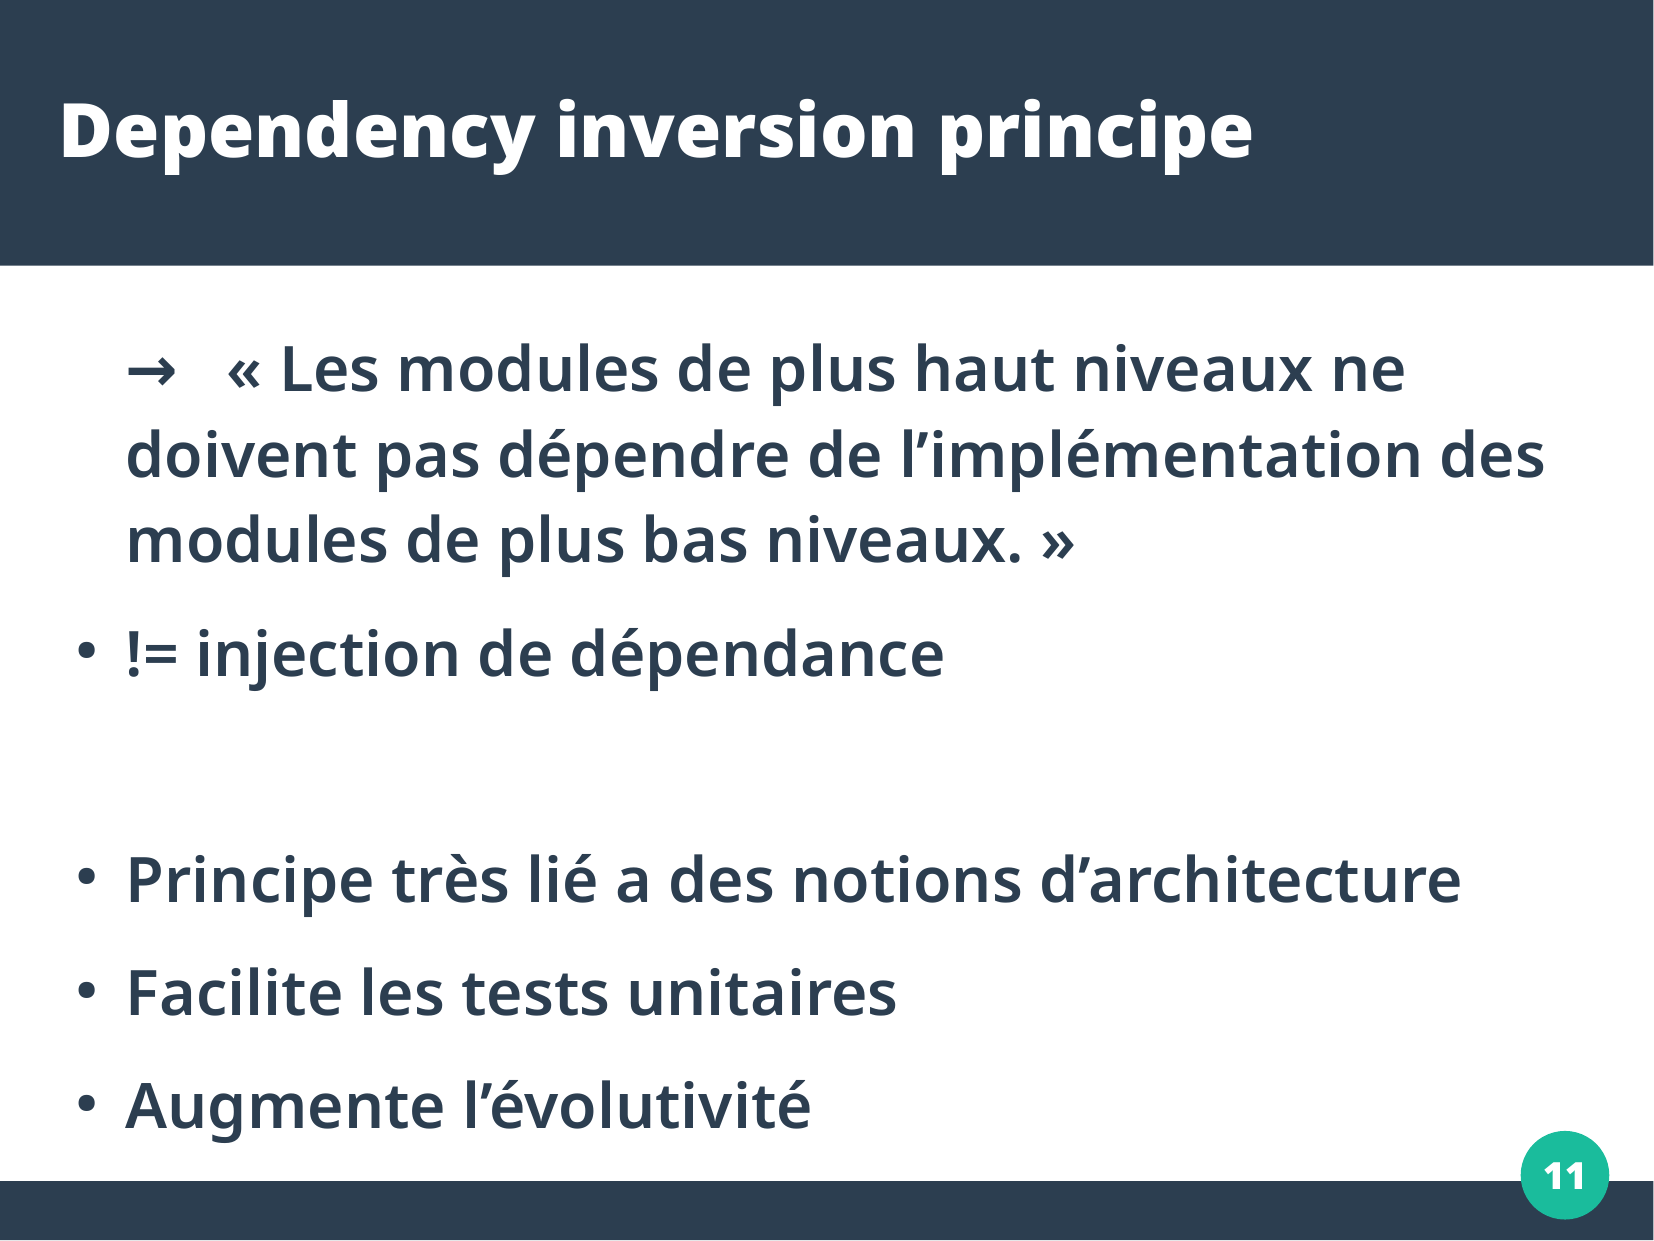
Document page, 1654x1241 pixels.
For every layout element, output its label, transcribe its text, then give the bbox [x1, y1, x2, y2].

list → « Les modules de plus haut niveaux ne doivent pas dépendre de l’implémentation des modules de plus bas niveaux. » != injection de dépendance Principe très lié a des notions d’architecture Facilite les tests unitaires Augmente l’évolutivité [59, 324, 1595, 1152]
title Dependency inversion principe [59, 49, 1595, 207]
